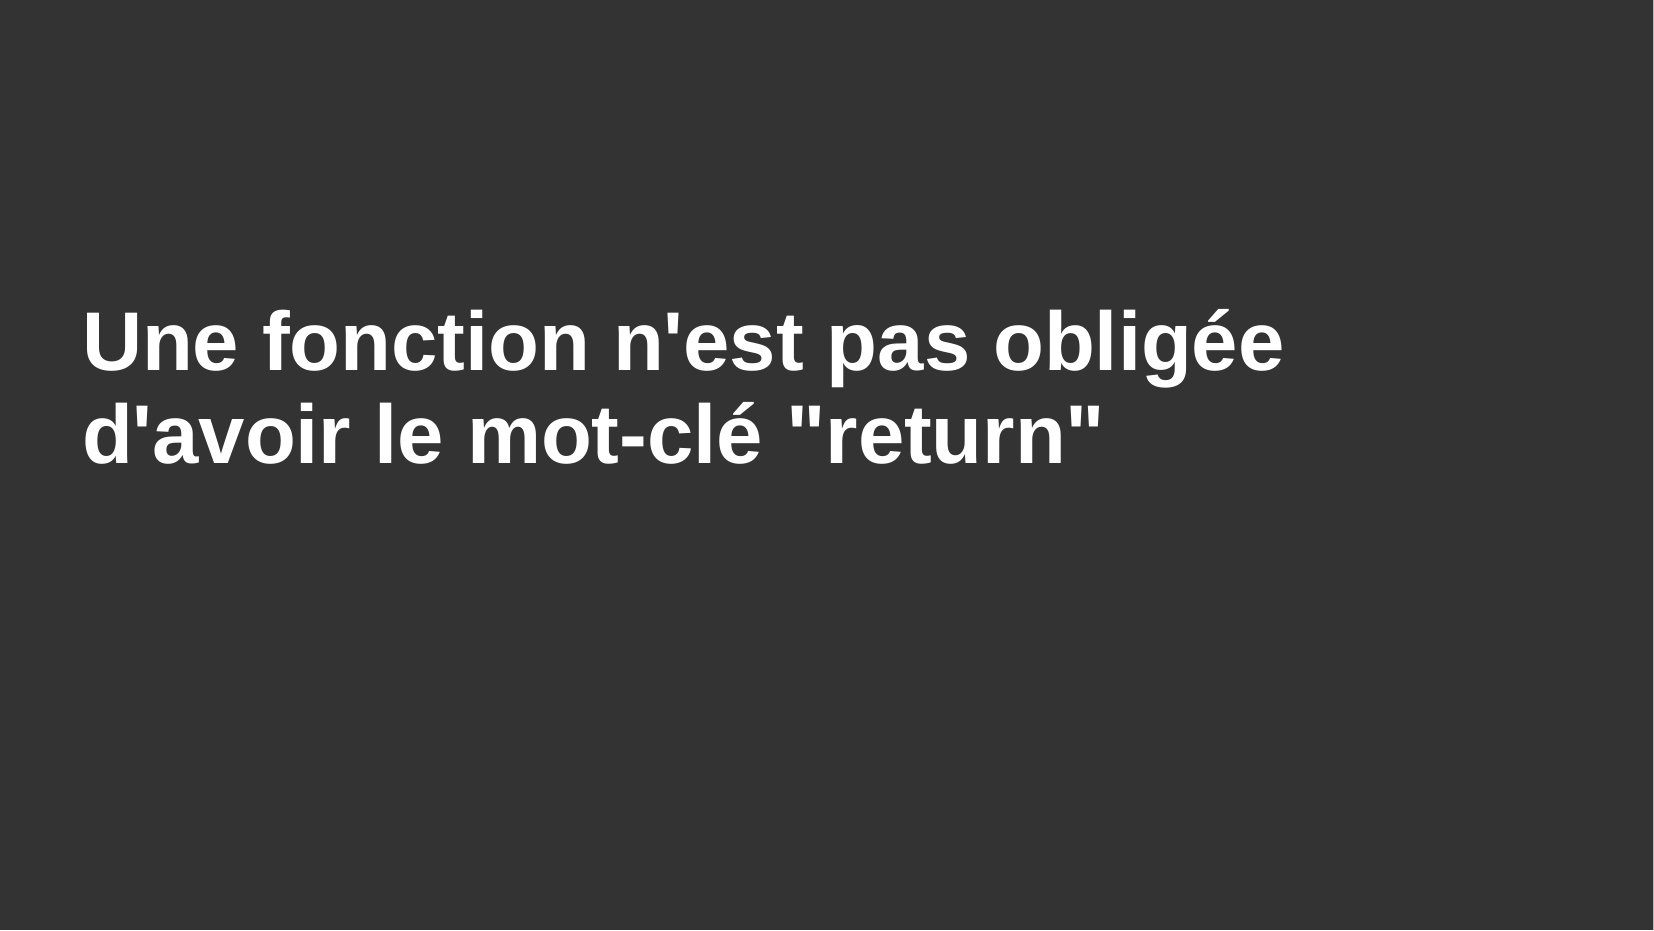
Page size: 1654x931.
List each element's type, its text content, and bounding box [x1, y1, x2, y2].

title Une fonction n'est pas obligée d'avoir le mot-clé "return" [82, 295, 1571, 482]
